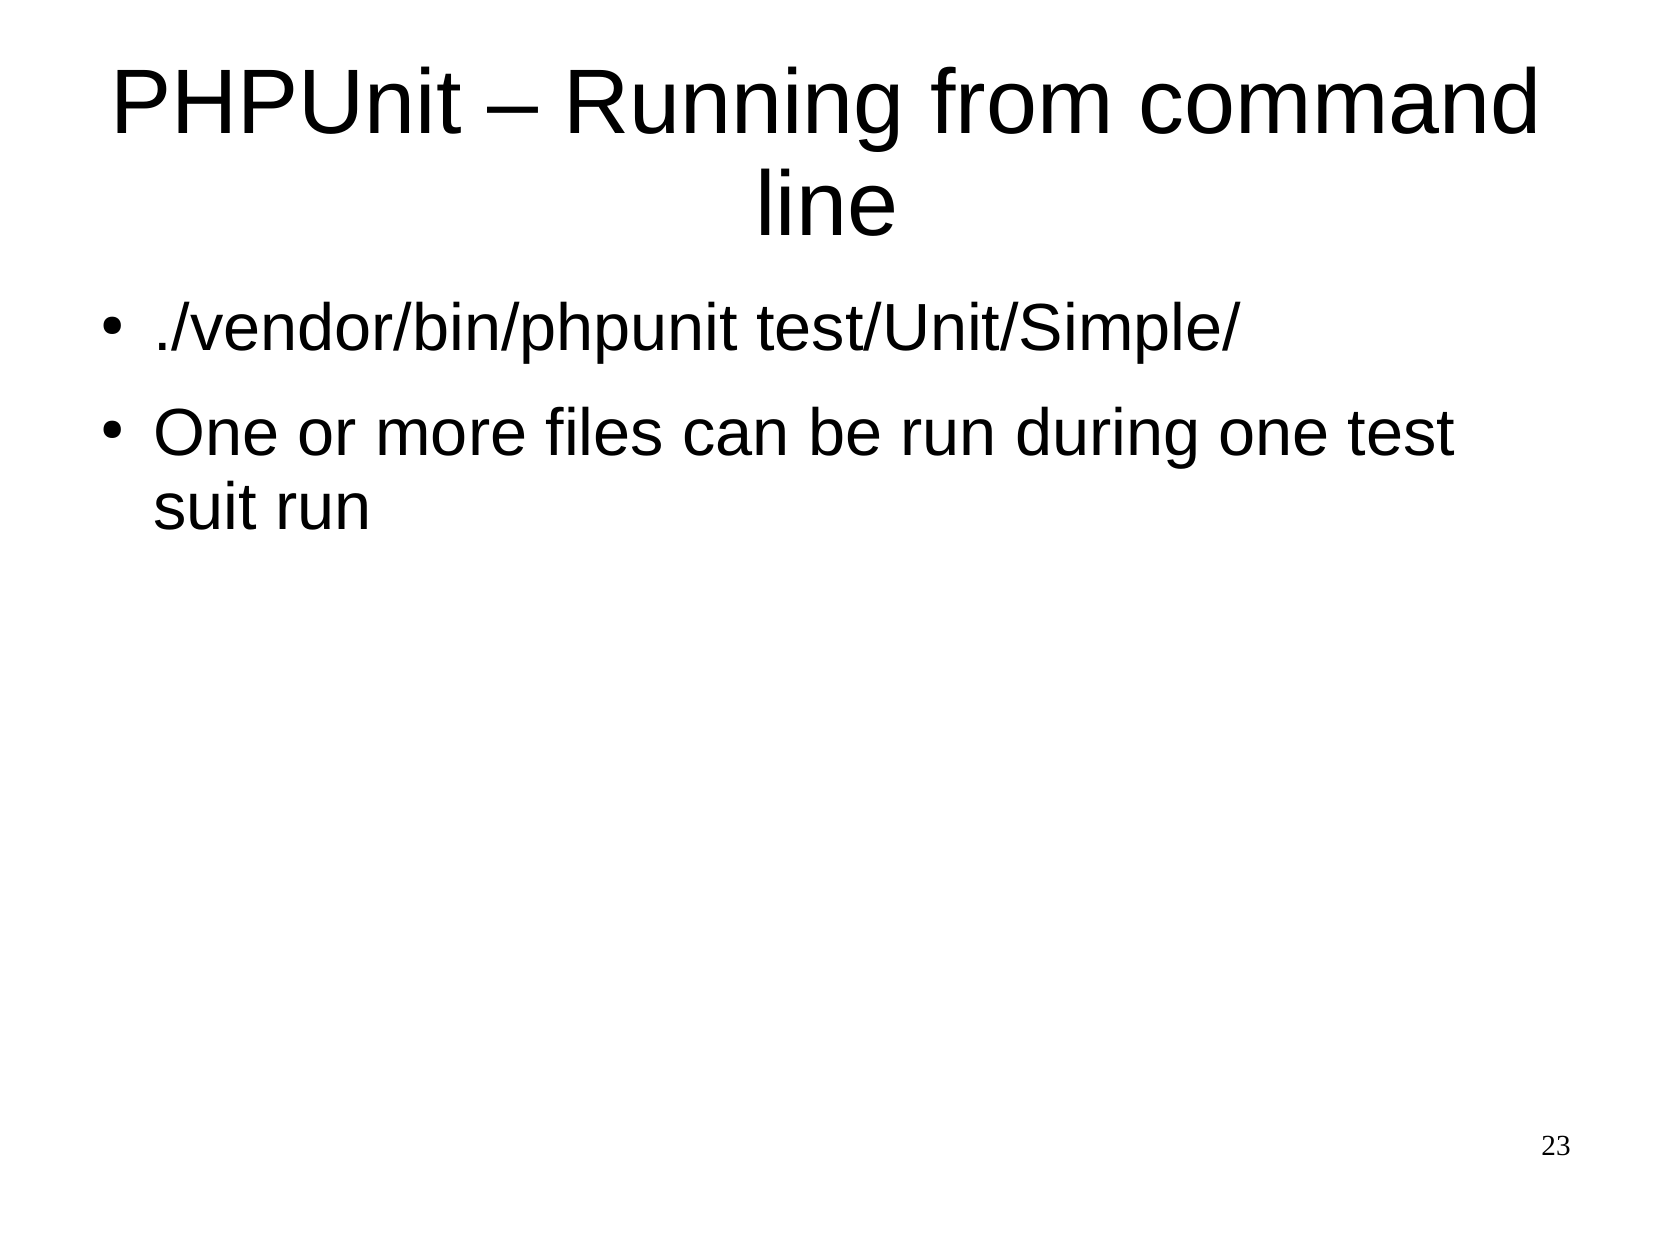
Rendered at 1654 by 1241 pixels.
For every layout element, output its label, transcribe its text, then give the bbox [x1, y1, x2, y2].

list ./vendor/bin/phpunit test/Unit/Simple/ One or more files can be run during one test suit run [82, 290, 1571, 1010]
title PHPUnit – Running from command line [82, 49, 1571, 257]
